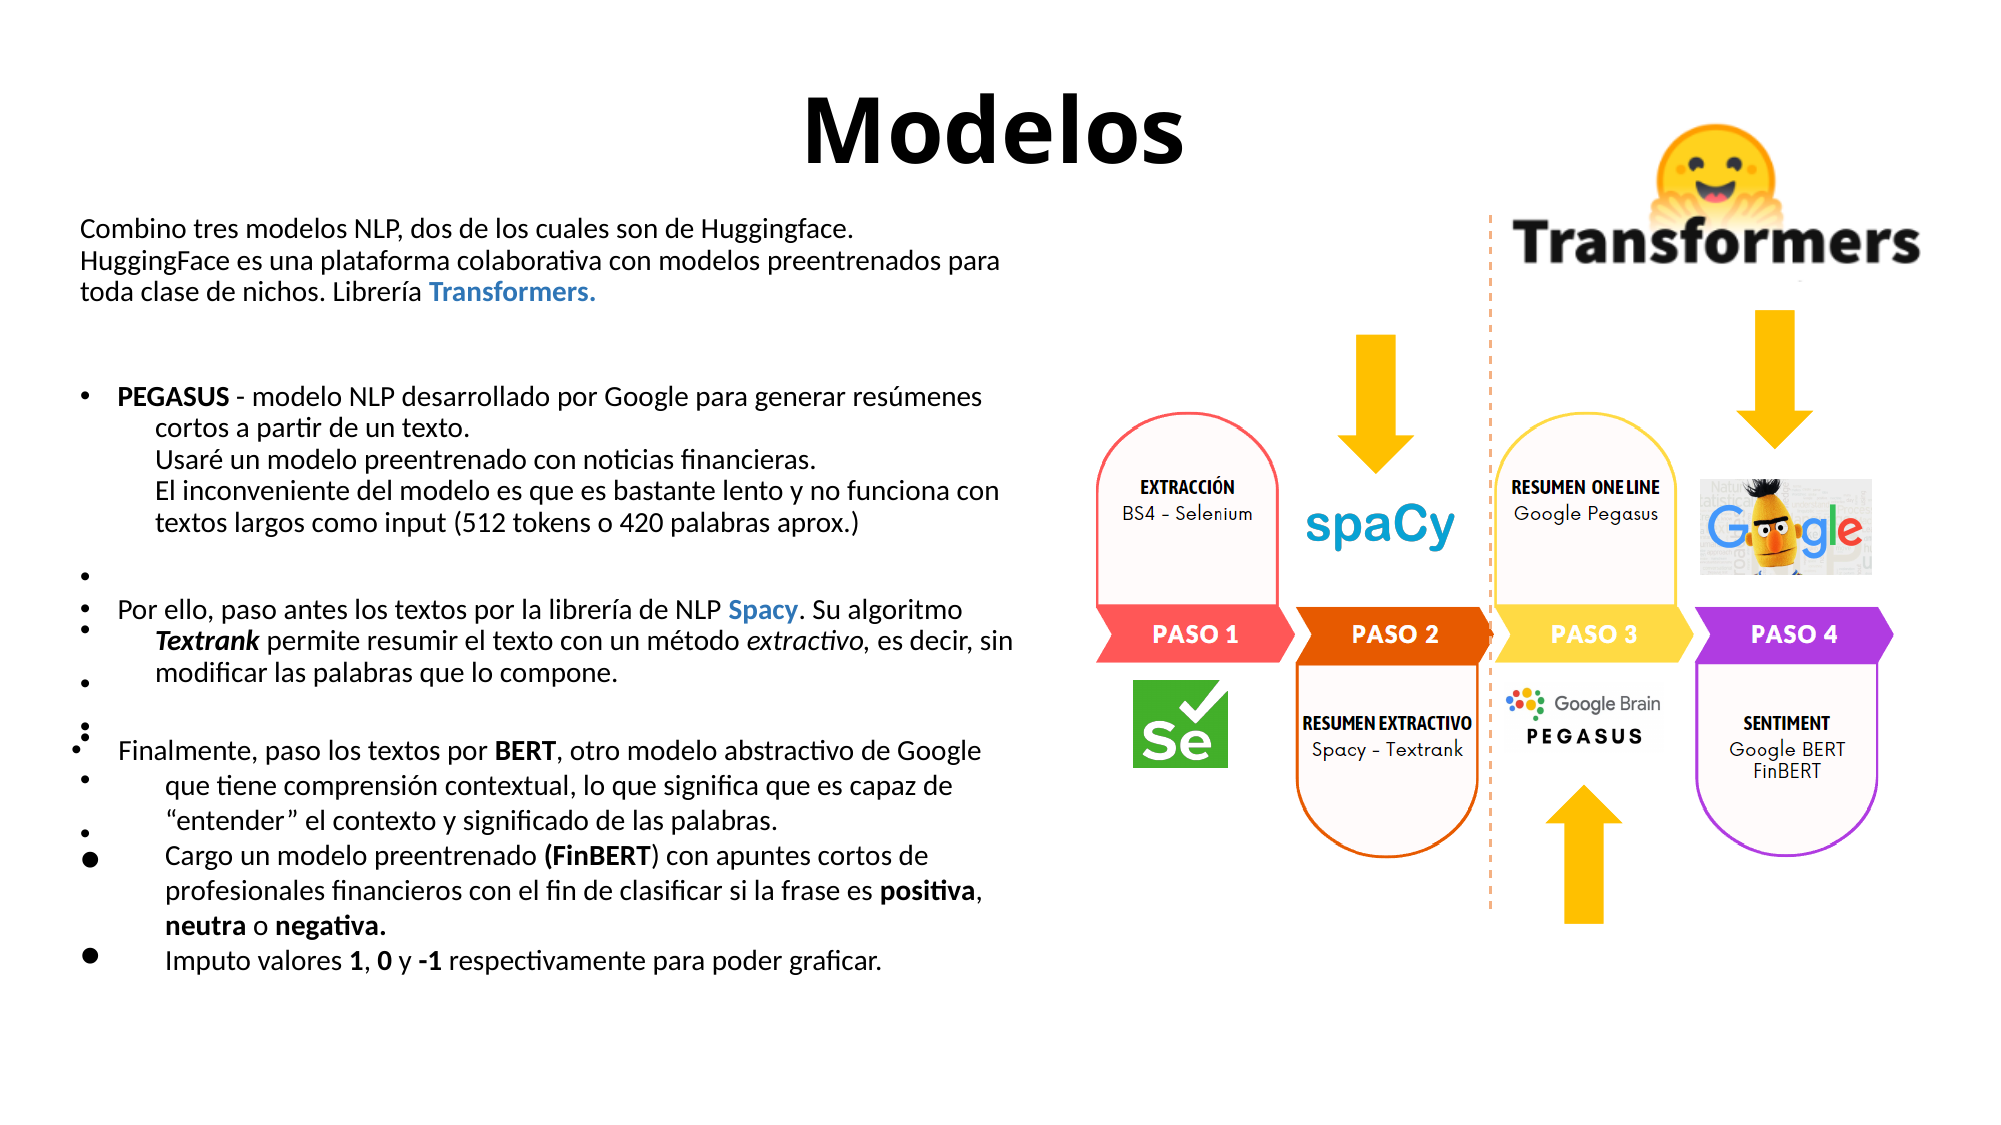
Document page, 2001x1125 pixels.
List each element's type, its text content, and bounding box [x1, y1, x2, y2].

text_box [1733, 309, 1817, 452]
picture [1504, 118, 1935, 282]
text_box [1334, 333, 1418, 476]
picture [1086, 394, 1895, 879]
text_box Por ello, paso antes los textos por la librería de NLP Spacy. Su algoritmo Textrank permite resumir el texto con un método extractivo, es decir, sin modificar las palabras que lo compone. [65, 530, 1038, 723]
title Modelos [131, 25, 1857, 243]
text_box [1542, 782, 1626, 925]
list Combino tres modelos NLP, dos de los cuales son de Huggingface. HuggingFace es una plataforma colaborativa con modelos preentrenados para toda clase de nichos. Librería Transformers. PEGASUS - modelo NLP desarrollado por Google para generar resúmenes cortos a partir de un texto. Usaré un modelo preentrenado con noticias financieras. El inconveniente del modelo es que es bastante lento y no funciona con textos largos como input (512 tokens o 420 palabras aprox.) [65, 205, 1035, 530]
text_box Finalmente, paso los textos por BERT, otro modelo abstractivo de Google que tiene comprensión contextual, lo que significa que es capaz de “entender” el contexto y significado de las palabras. Cargo un modelo preentrenado (FinBERT) con apuntes cortos de profesionales financieros con el fin de clasificar si la frase es positiva, neutra o negativa. Imputo valores 1, 0 y -1 respectivamente para poder graficar. [56, 723, 1038, 987]
